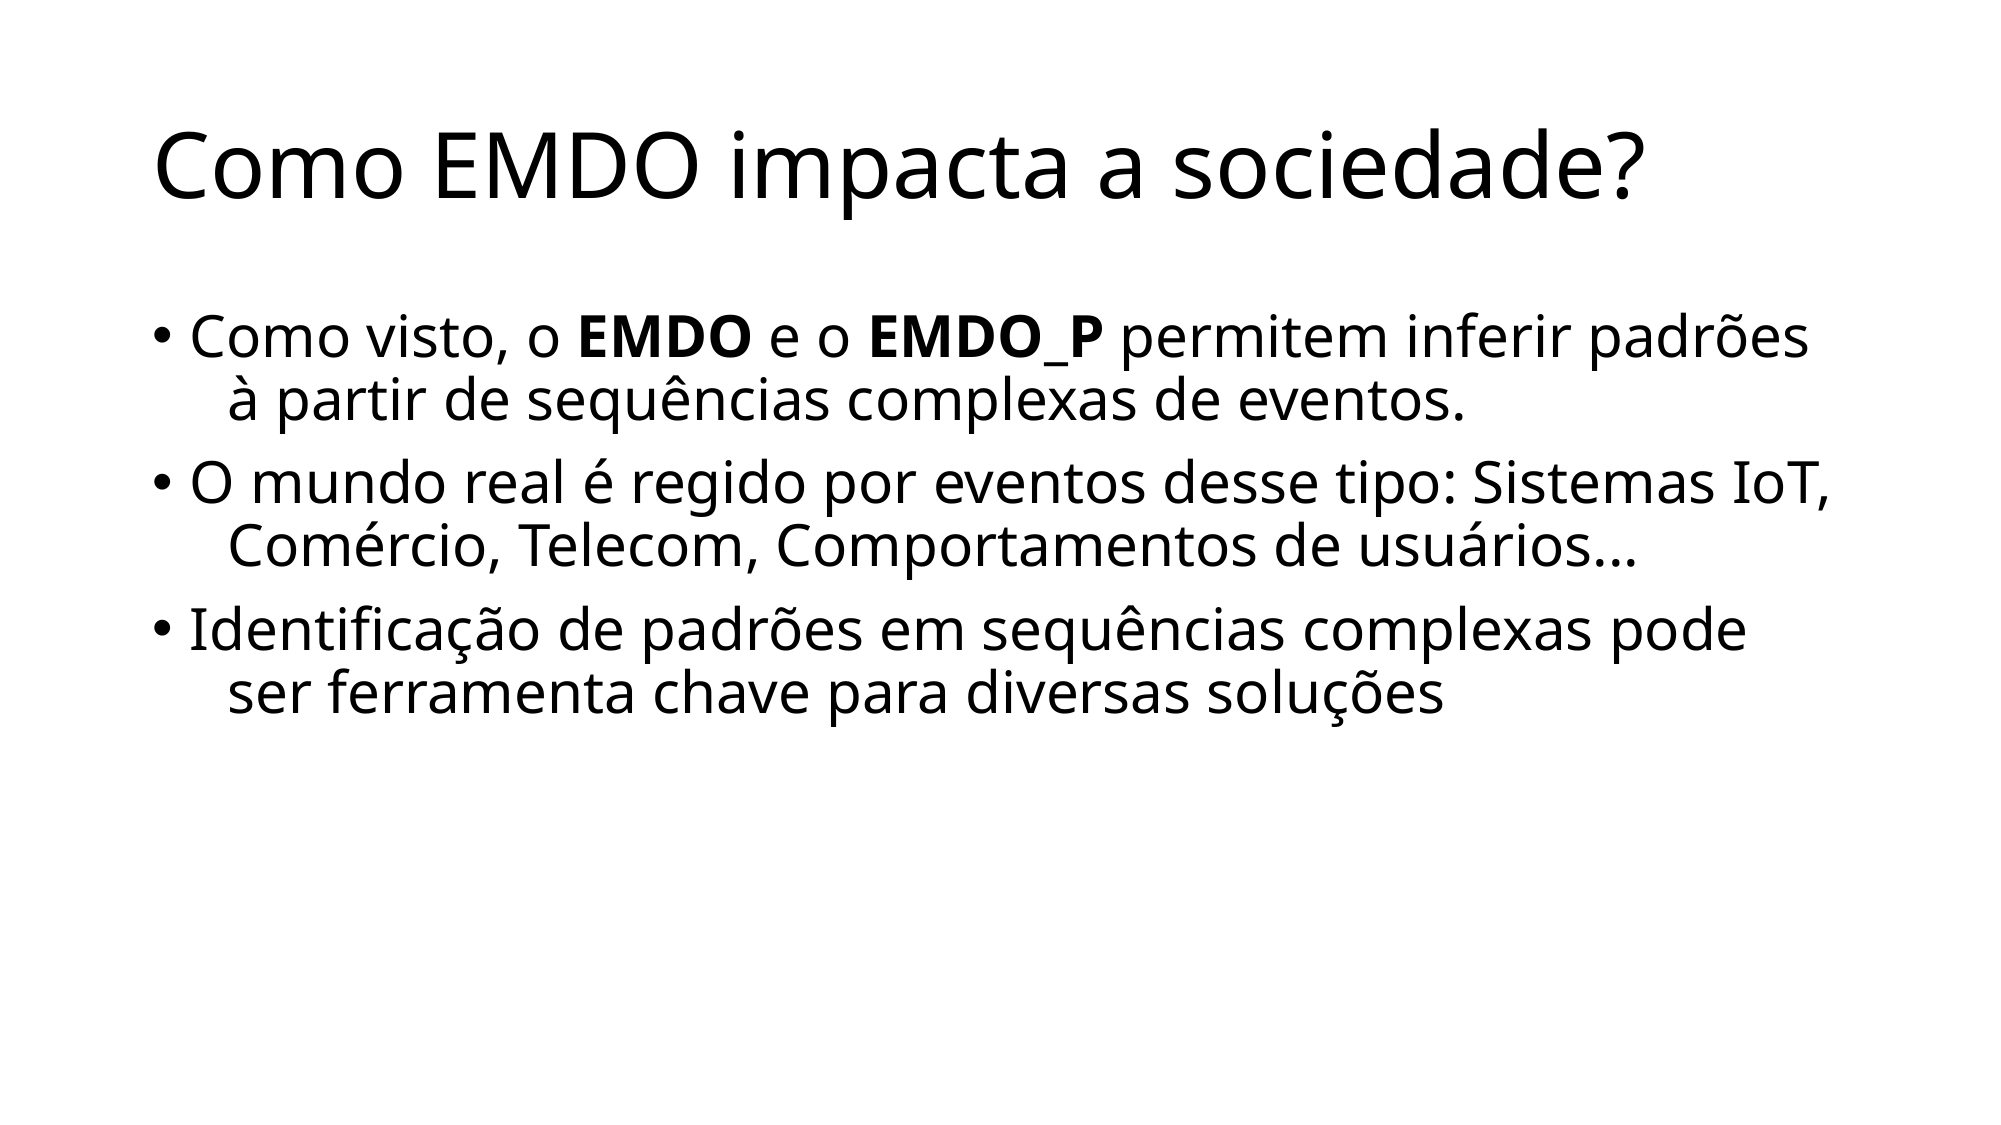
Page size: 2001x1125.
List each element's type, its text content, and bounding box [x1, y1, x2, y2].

title Como EMDO impacta a sociedade? [137, 59, 1863, 278]
list Como visto, o EMDO e o EMDO_P permitem inferir padrões à partir de sequências complexas de eventos. O mundo real é regido por eventos desse tipo: Sistemas IoT, Comércio, Telecom, Comportamentos de usuários... Identificação de padrões em sequências complexas pode ser ferramenta chave para diversas soluções [137, 299, 1863, 1014]
